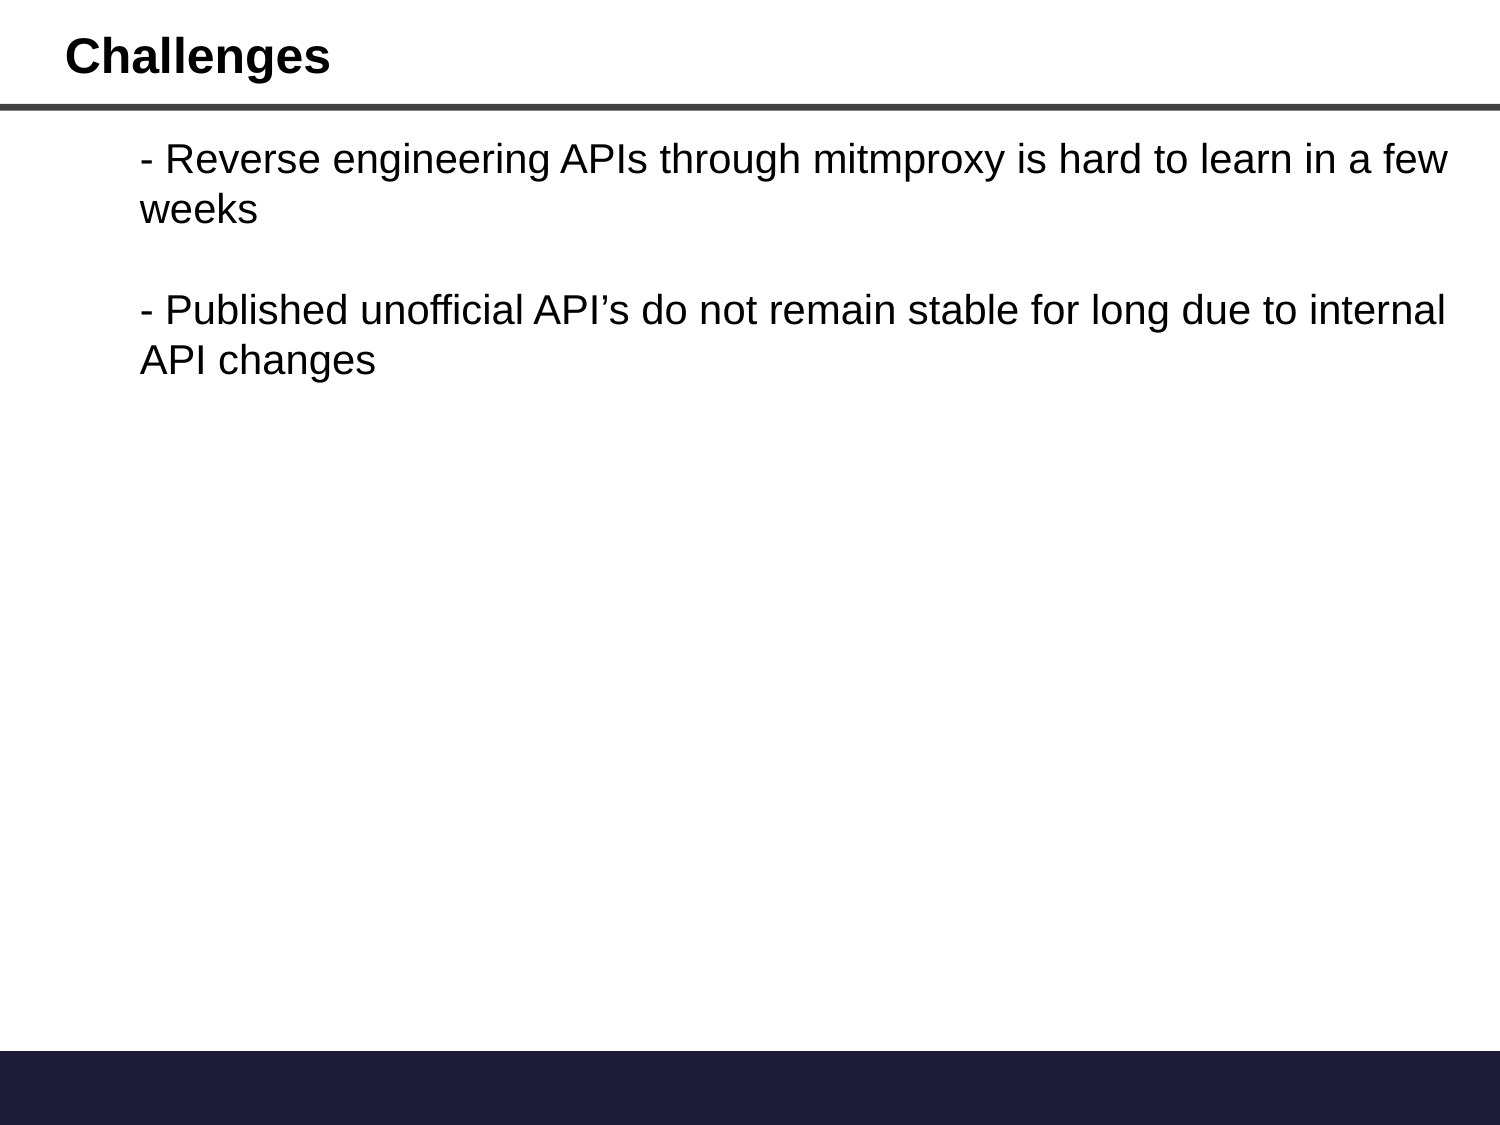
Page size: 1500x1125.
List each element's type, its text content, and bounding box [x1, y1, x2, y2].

text_box - Reverse engineering APIs through mitmproxy is hard to learn in a few weeks - Published unofficial API’s do not remain stable for long due to internal API changes [50, 124, 1483, 440]
text_box Challenges [49, 16, 1163, 91]
